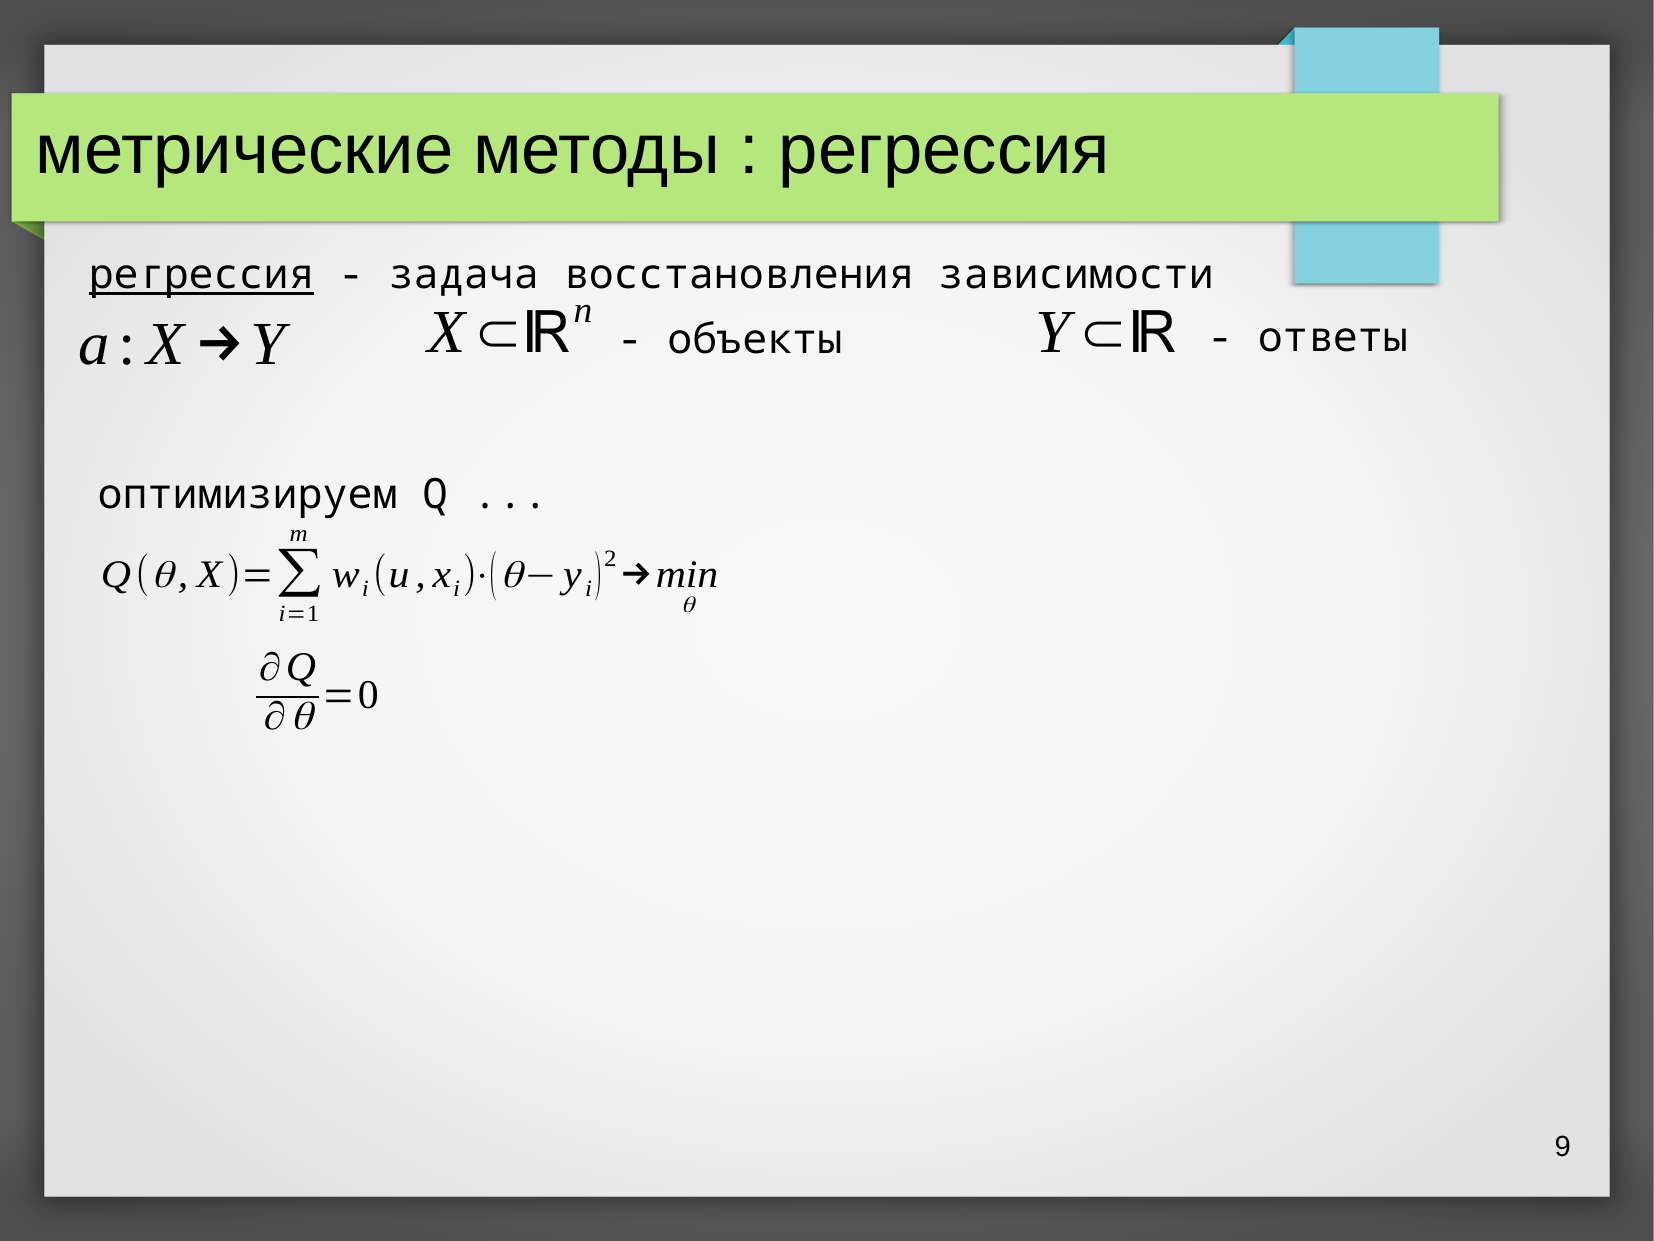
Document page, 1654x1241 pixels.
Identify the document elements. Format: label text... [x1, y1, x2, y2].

chart [94, 521, 725, 626]
chart [70, 323, 299, 385]
title метрические методы : регрессия [35, 108, 1170, 190]
text_box оптимизируем Q ... [82, 456, 588, 520]
subtitle - объекты [617, 309, 866, 365]
text_box - ответы [1207, 310, 1433, 360]
text_box регрессия - задача восстановления зависимости [73, 236, 1244, 300]
chart [1028, 309, 1185, 372]
chart [416, 297, 600, 373]
picture [0, 0, 1654, 1241]
chart [248, 649, 387, 733]
